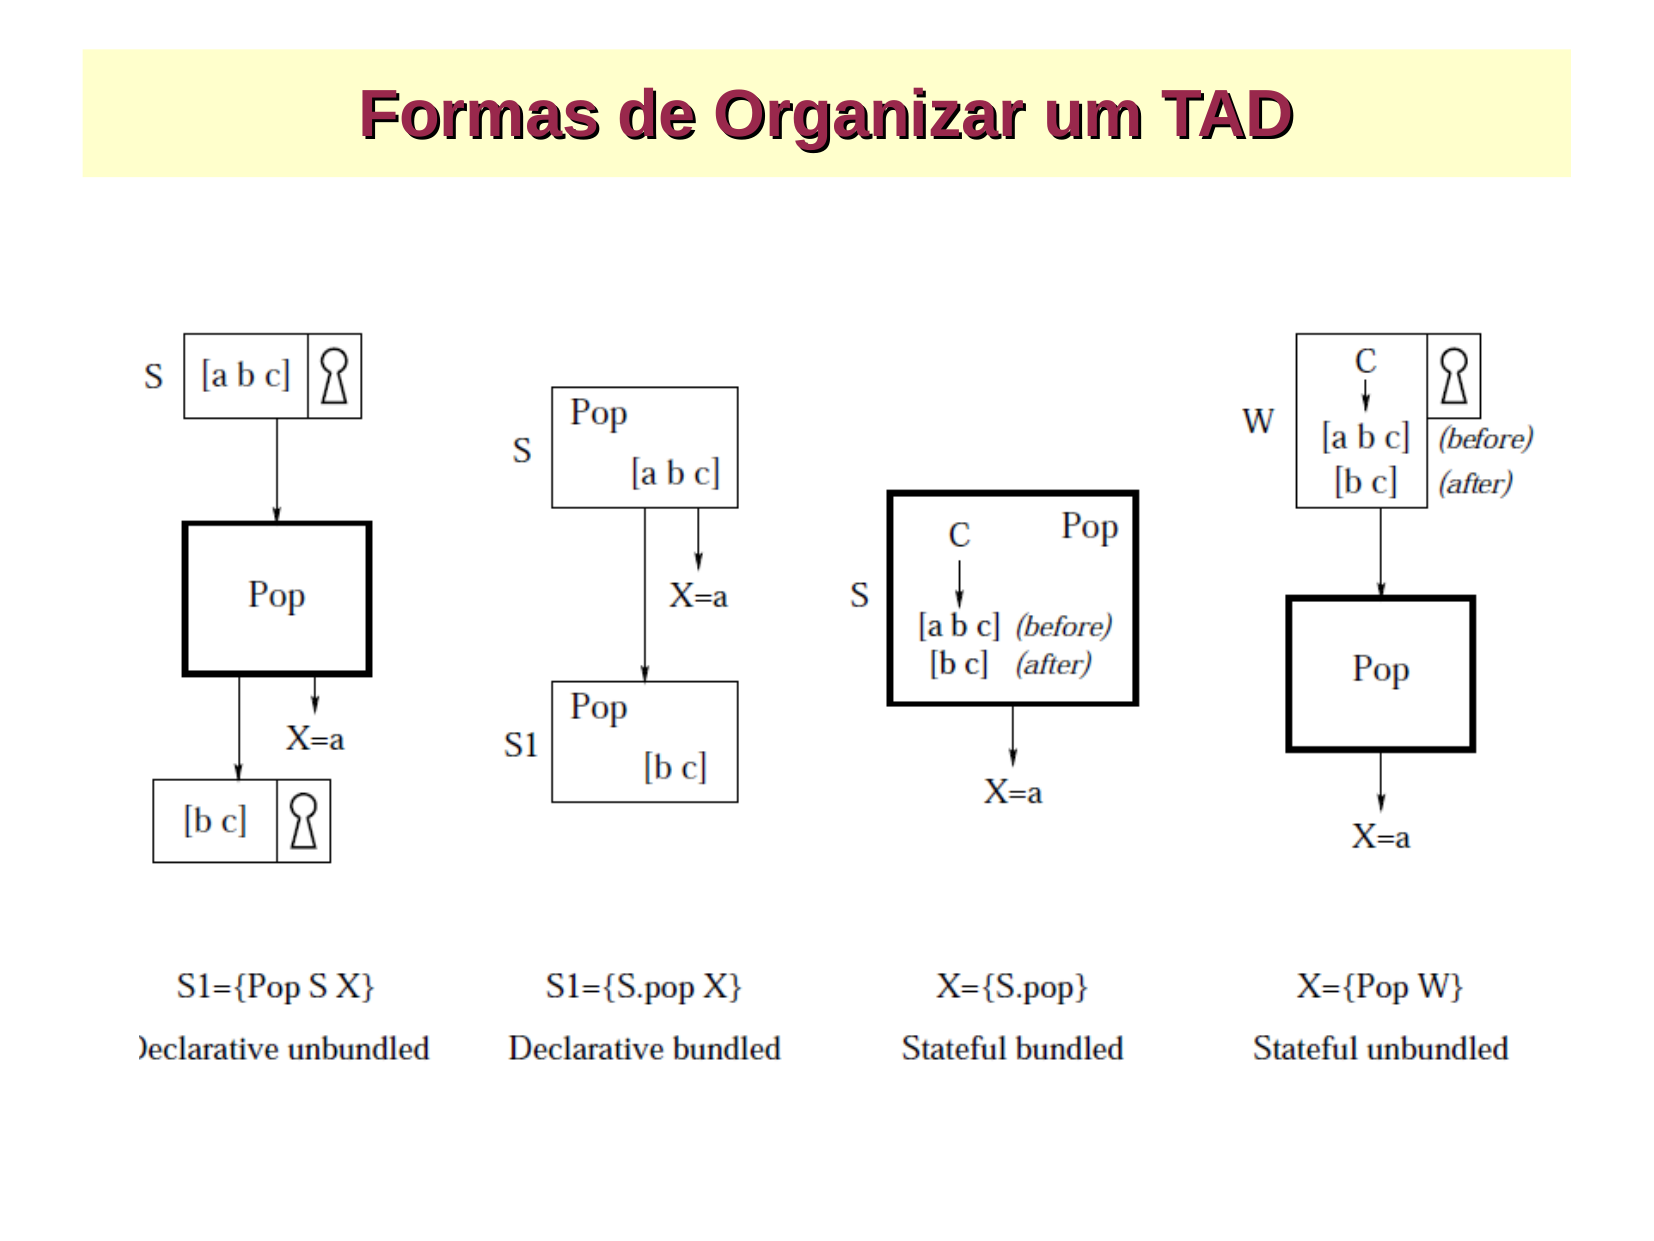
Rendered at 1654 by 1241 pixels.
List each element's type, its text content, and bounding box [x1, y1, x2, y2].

picture [139, 330, 1535, 1065]
title Formas de Organizar um TAD [82, 49, 1571, 178]
